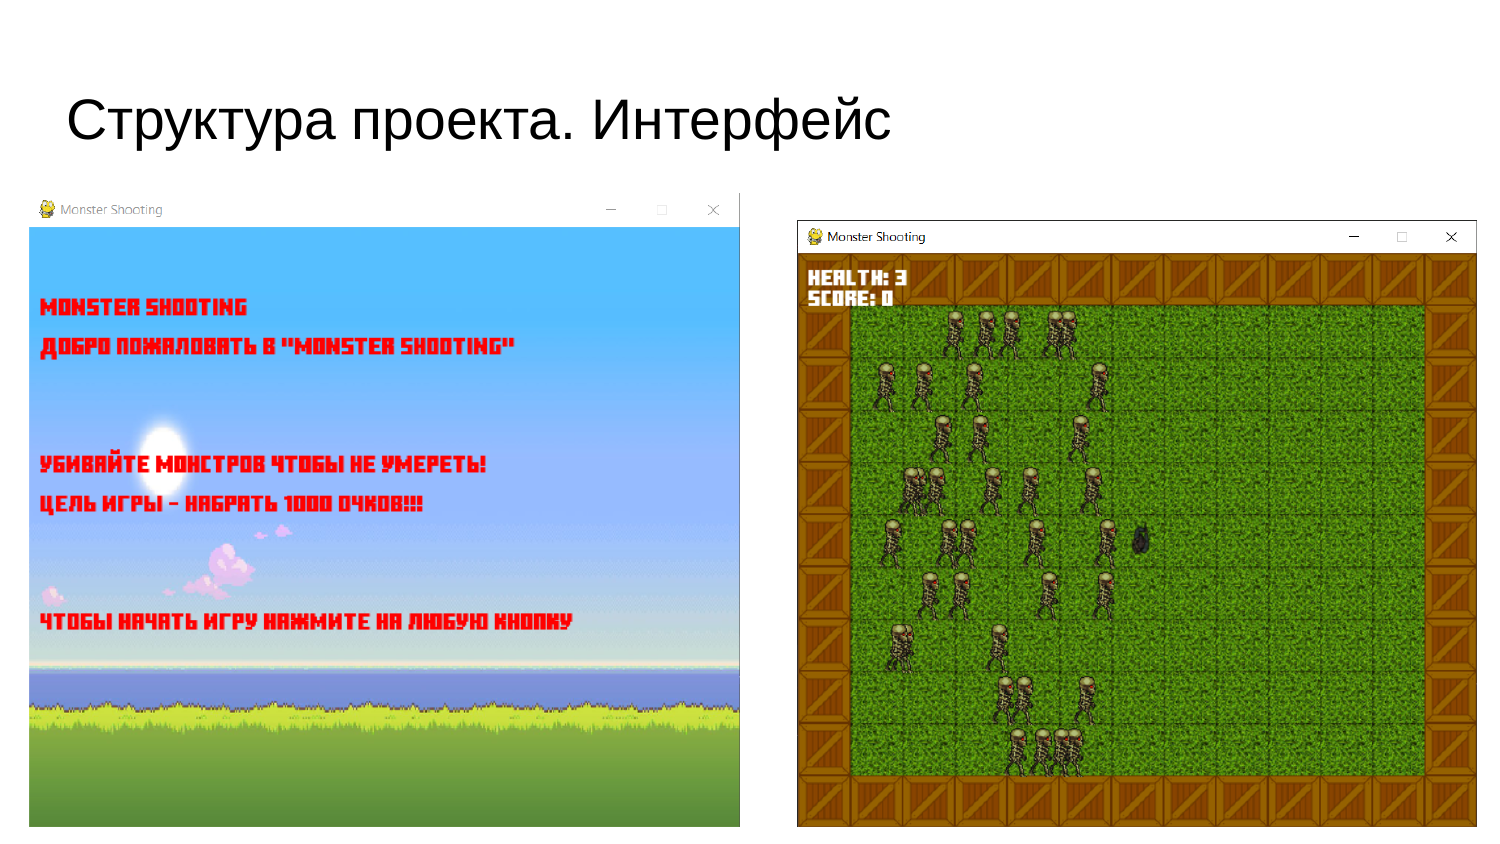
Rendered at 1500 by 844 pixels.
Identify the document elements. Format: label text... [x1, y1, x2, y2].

picture [29, 193, 740, 827]
title Структура проекта. Интерфейс [51, 72, 1449, 167]
picture [797, 220, 1477, 827]
